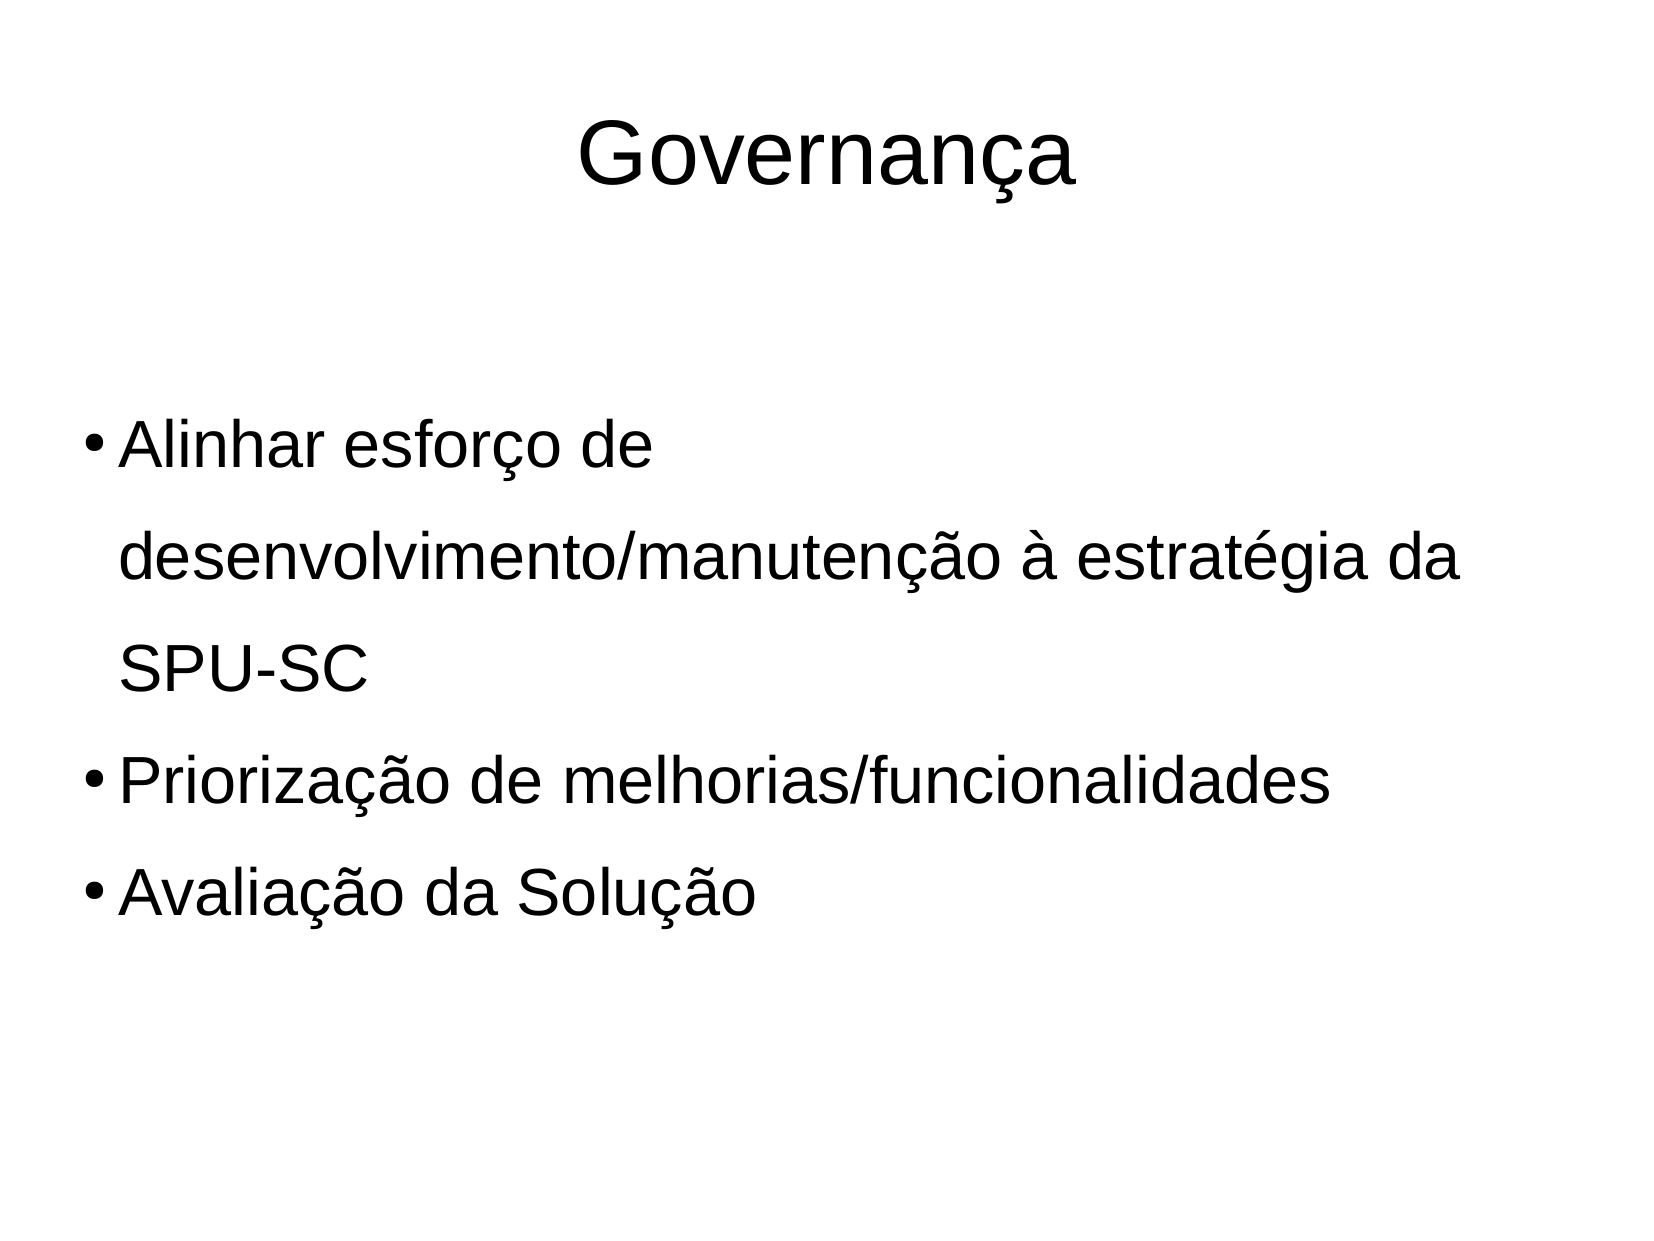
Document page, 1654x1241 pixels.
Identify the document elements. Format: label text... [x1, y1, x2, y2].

subtitle Alinhar esforço de desenvolvimento/manutenção à estratégia da SPU-SC Priorização de melhorias/funcionalidades Avaliação da Solução [82, 290, 1536, 1010]
title Governança [82, 49, 1571, 257]
